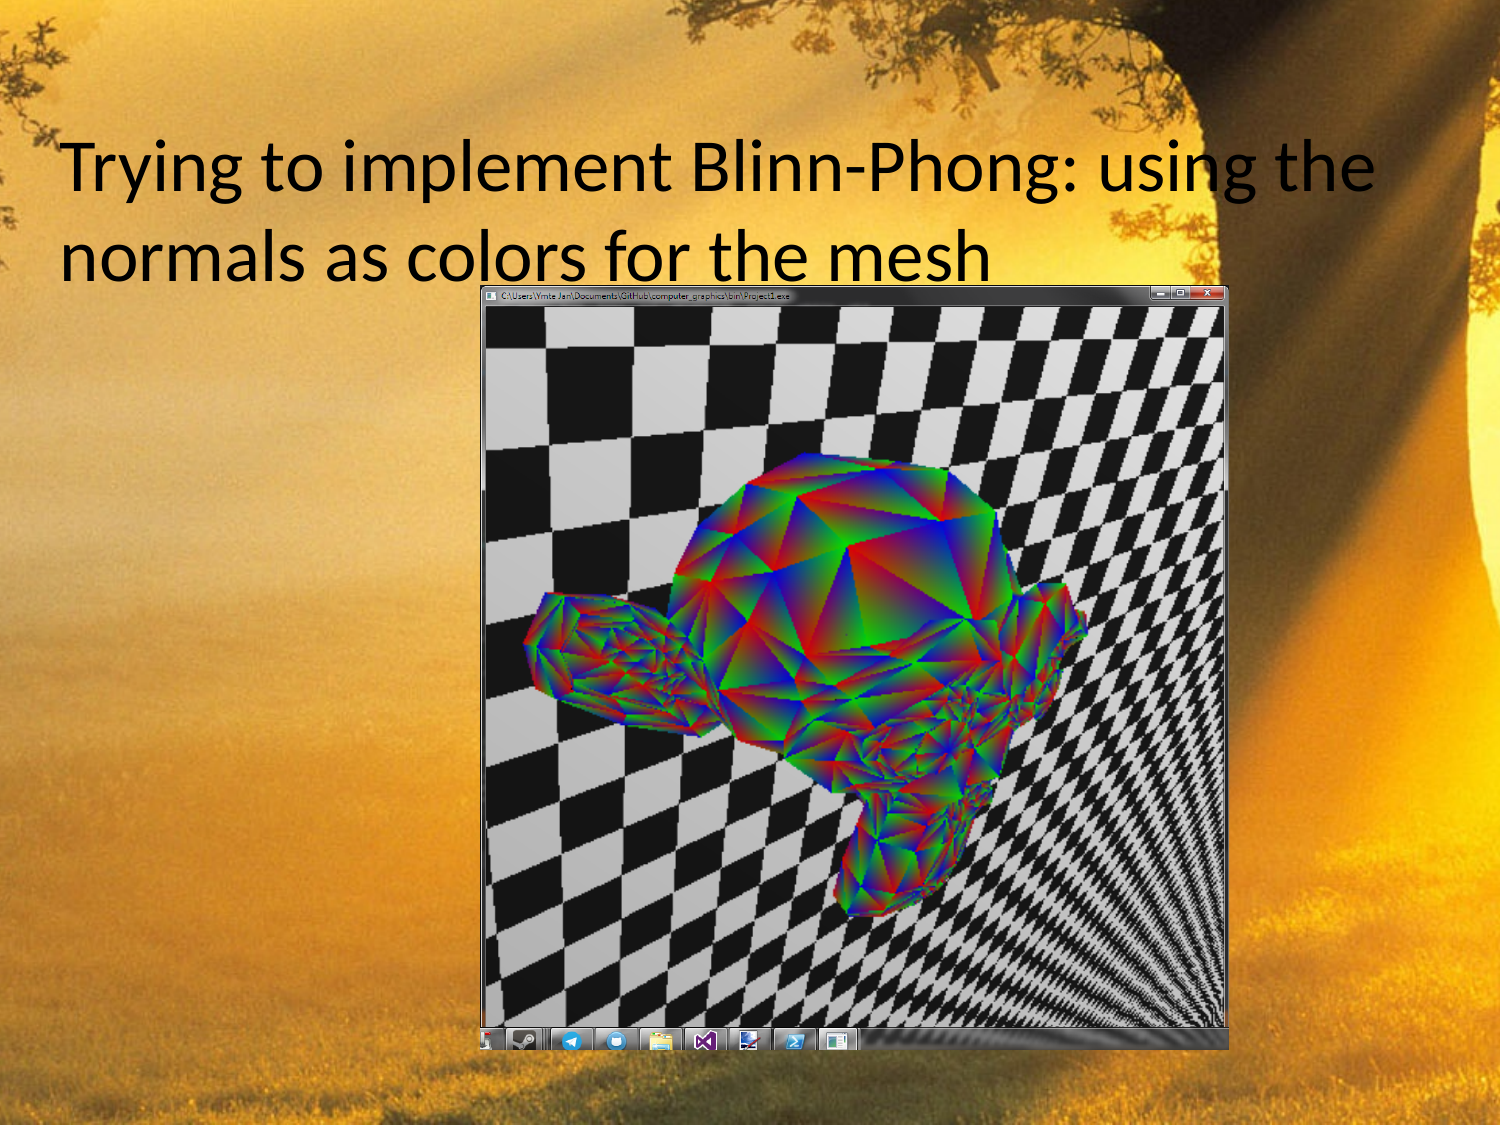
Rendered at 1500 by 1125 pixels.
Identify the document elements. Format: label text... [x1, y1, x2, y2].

picture [0, 0, 1500, 1125]
text_box Trying to implement Blinn-Phong: using the normals as colors for the mesh [45, 112, 1395, 300]
